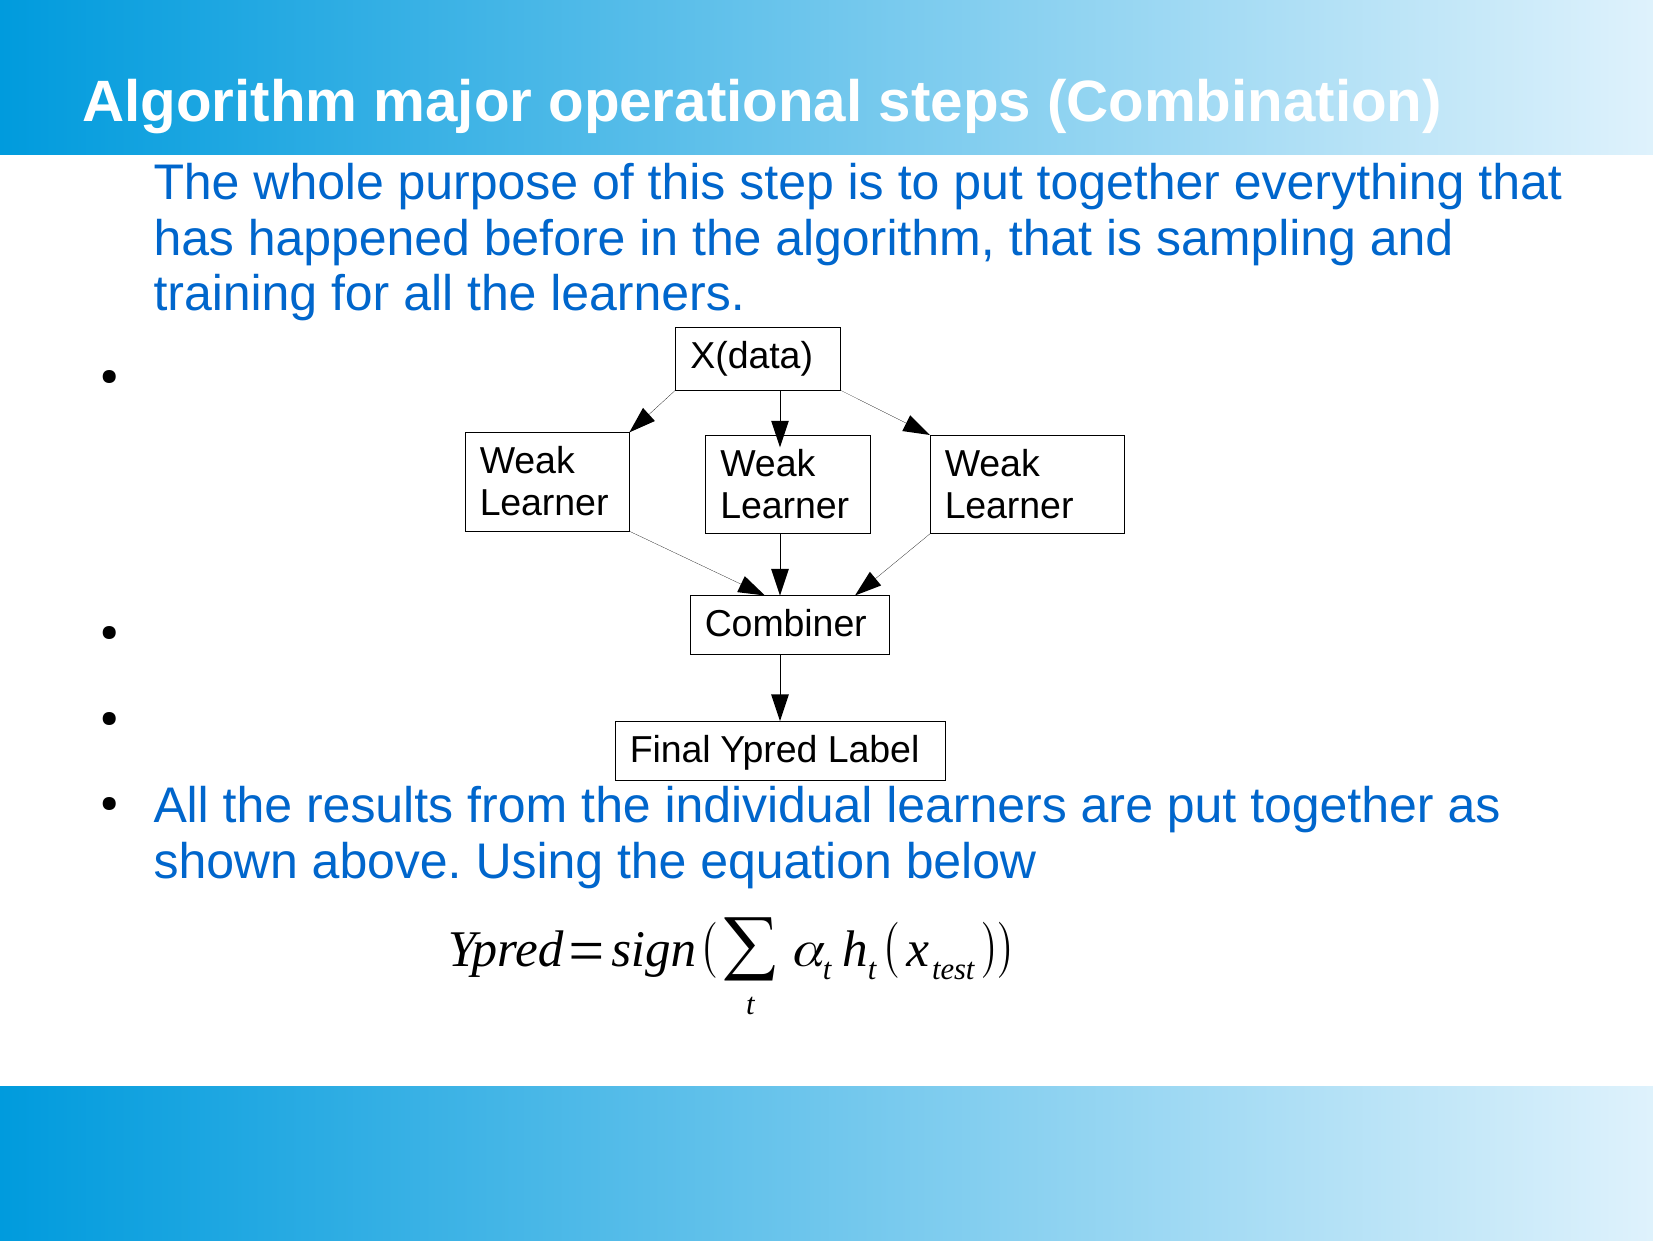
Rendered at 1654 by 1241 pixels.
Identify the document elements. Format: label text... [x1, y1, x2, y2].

title Algorithm major operational steps (Combination) [82, 49, 1571, 154]
text_box Weak Learner [705, 435, 871, 534]
text_box Final Ypred Label [615, 721, 946, 781]
text_box Weak Learner [465, 432, 630, 532]
text_box Weak Learner [930, 435, 1125, 534]
text_box X(data) [675, 327, 841, 391]
text_box Combiner [690, 595, 890, 655]
chart [435, 915, 1027, 1021]
list The whole purpose of this step is to put together everything that has happened before in the algorithm, that is sampling and training for all the learners. All the results from the individual learners are put together as shown above. Using the equation below [82, 154, 1571, 1081]
